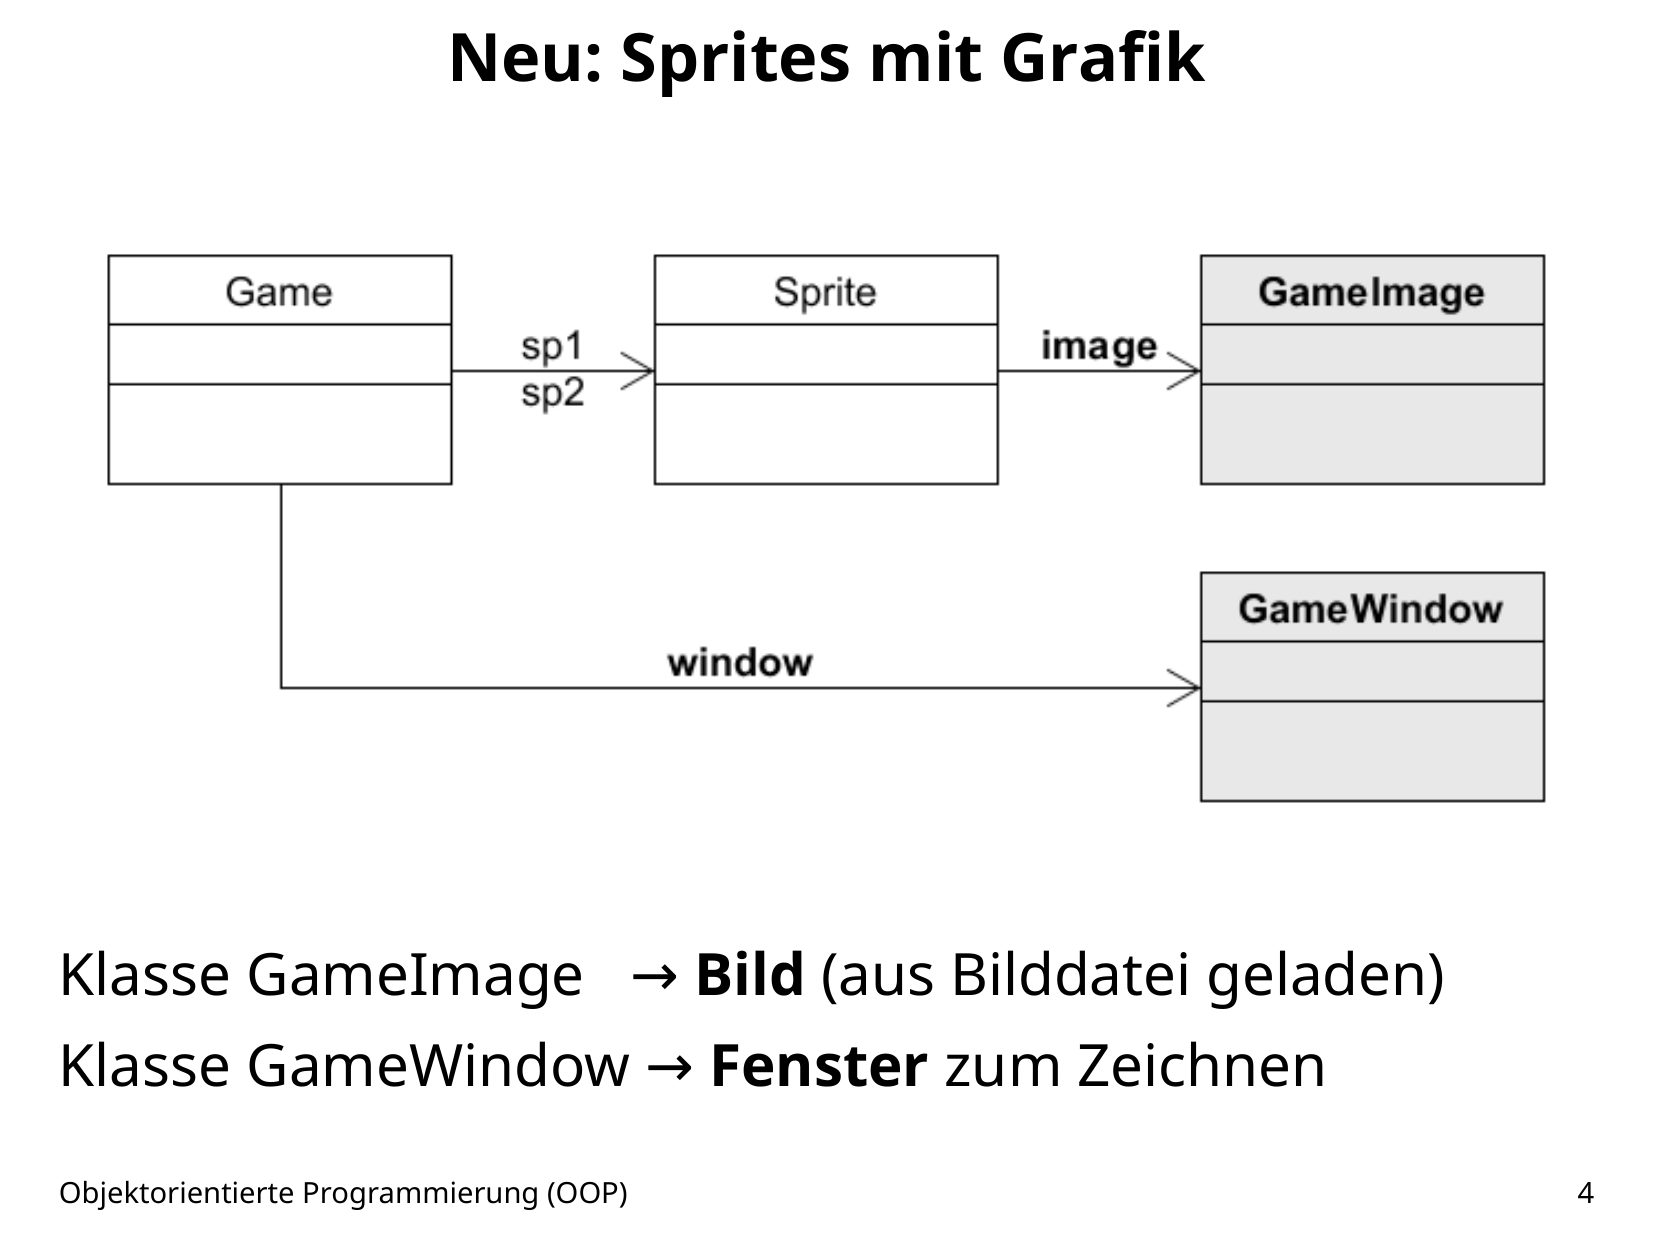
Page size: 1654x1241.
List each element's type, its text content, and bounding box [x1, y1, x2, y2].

title Neu: Sprites mit Grafik [0, 5, 1654, 107]
picture [106, 253, 1548, 805]
list Klasse GameImage → Bild (aus Bilddatei geladen) Klasse GameWindow → Fenster zum Zeichnen [59, 921, 1583, 1158]
